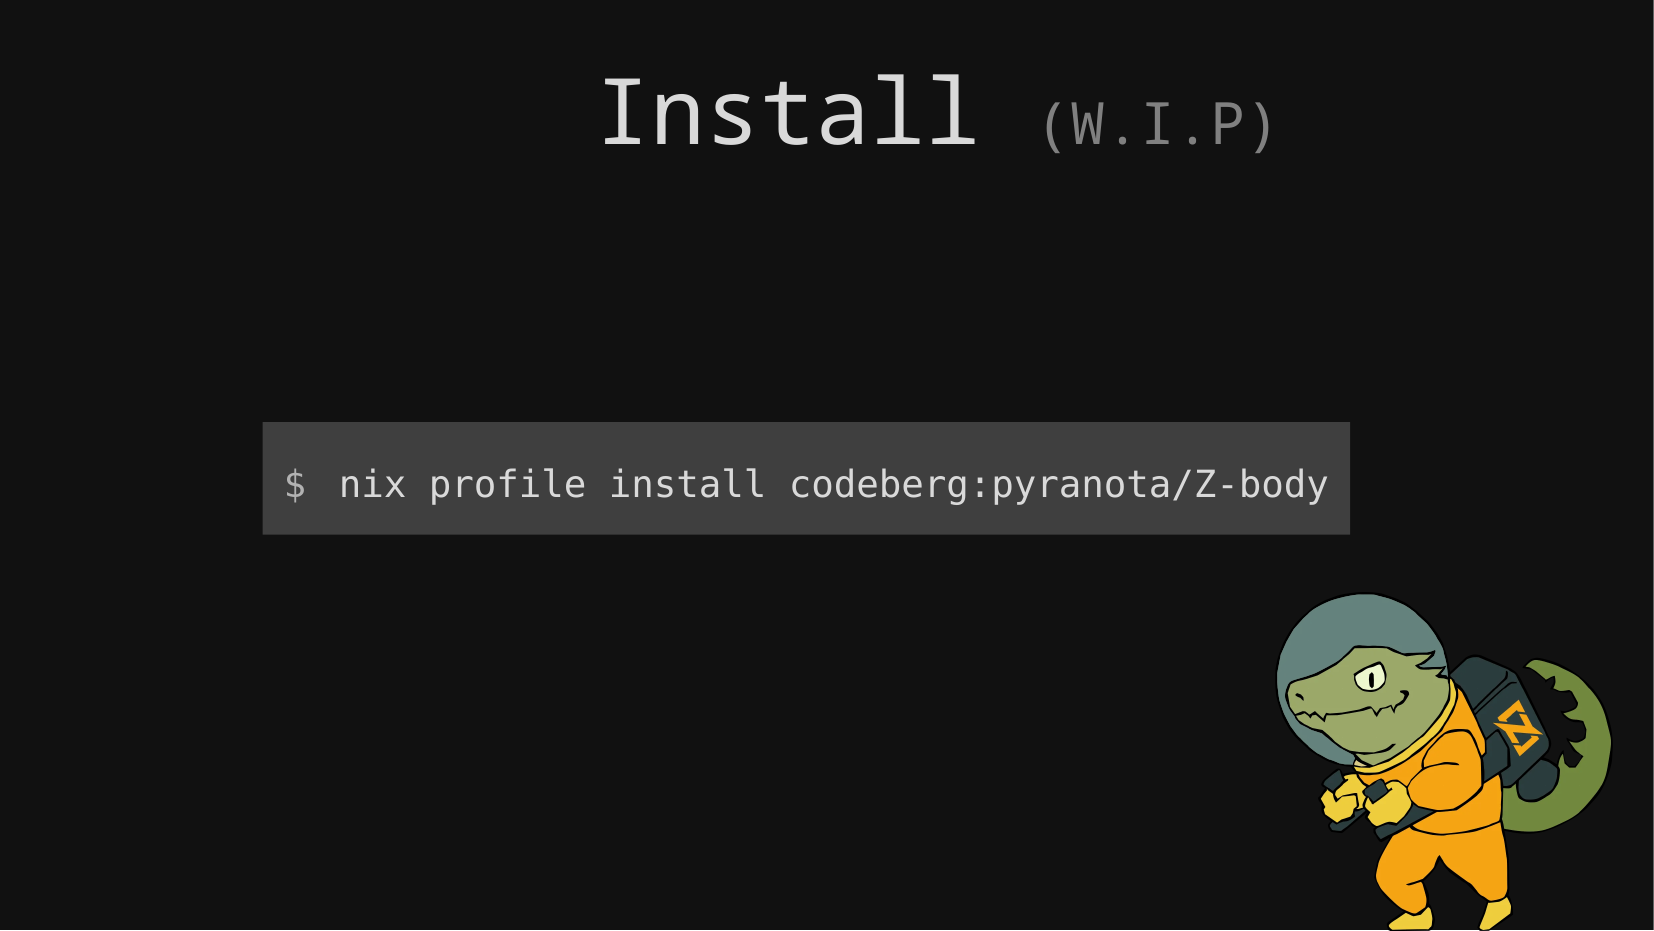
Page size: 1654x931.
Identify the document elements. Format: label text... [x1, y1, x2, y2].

title Install (W.I.P) [525, 30, 1352, 186]
picture [1275, 592, 1613, 931]
title $ nix profile install codeberg:pyranota/Z-body [262, 422, 1351, 535]
